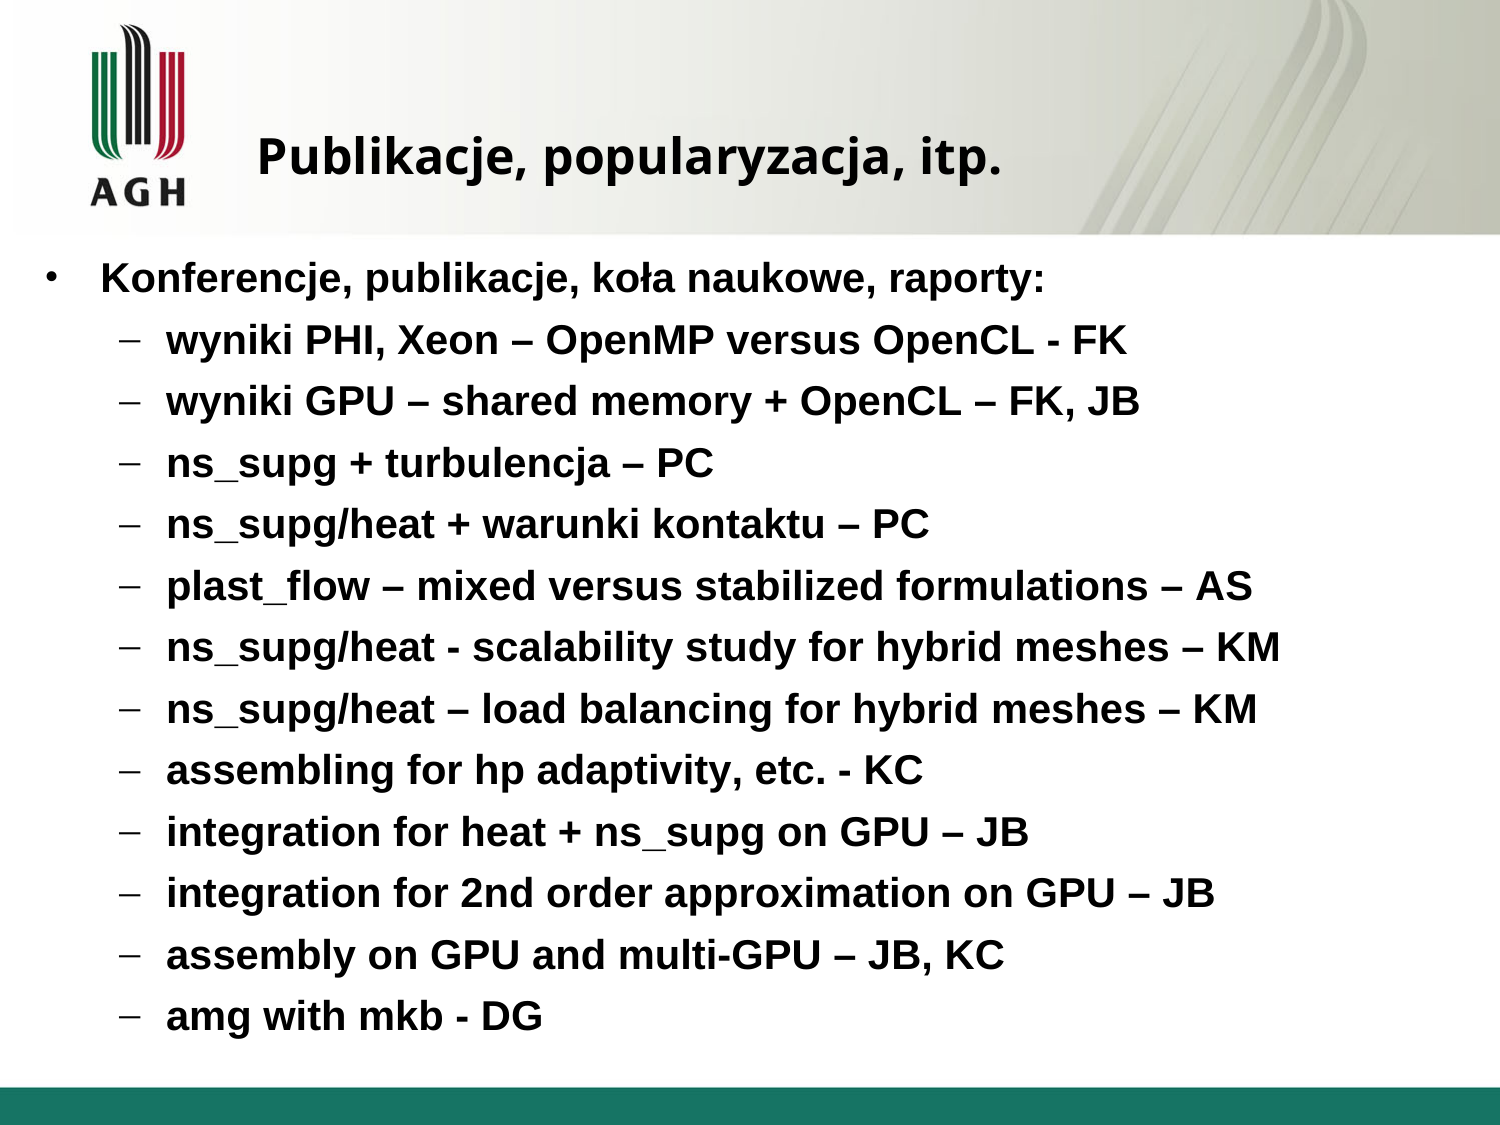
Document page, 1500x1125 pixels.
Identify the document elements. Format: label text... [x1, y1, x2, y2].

picture [0, 0, 1500, 1125]
title Publikacje, popularyzacja, itp. [242, 77, 1423, 231]
list Konferencje, publikacje, koła naukowe, raporty: wyniki PHI, Xeon – OpenMP versus OpenCL - FK wyniki GPU – shared memory + OpenCL – FK, JB ns_supg + turbulencja – PC ns_supg/heat + warunki kontaktu – PC plast_flow – mixed versus stabilized formulations – AS ns_supg/heat - scalability study for hybrid meshes – KM ns_supg/heat – load balancing for hybrid meshes – KM assembling for hp adaptivity, etc. - KC integration for heat + ns_supg on GPU – JB integration for 2nd order approximation on GPU – JB assembly on GPU and multi-GPU – JB, KC amg with mkb - DG [29, 243, 1477, 1046]
